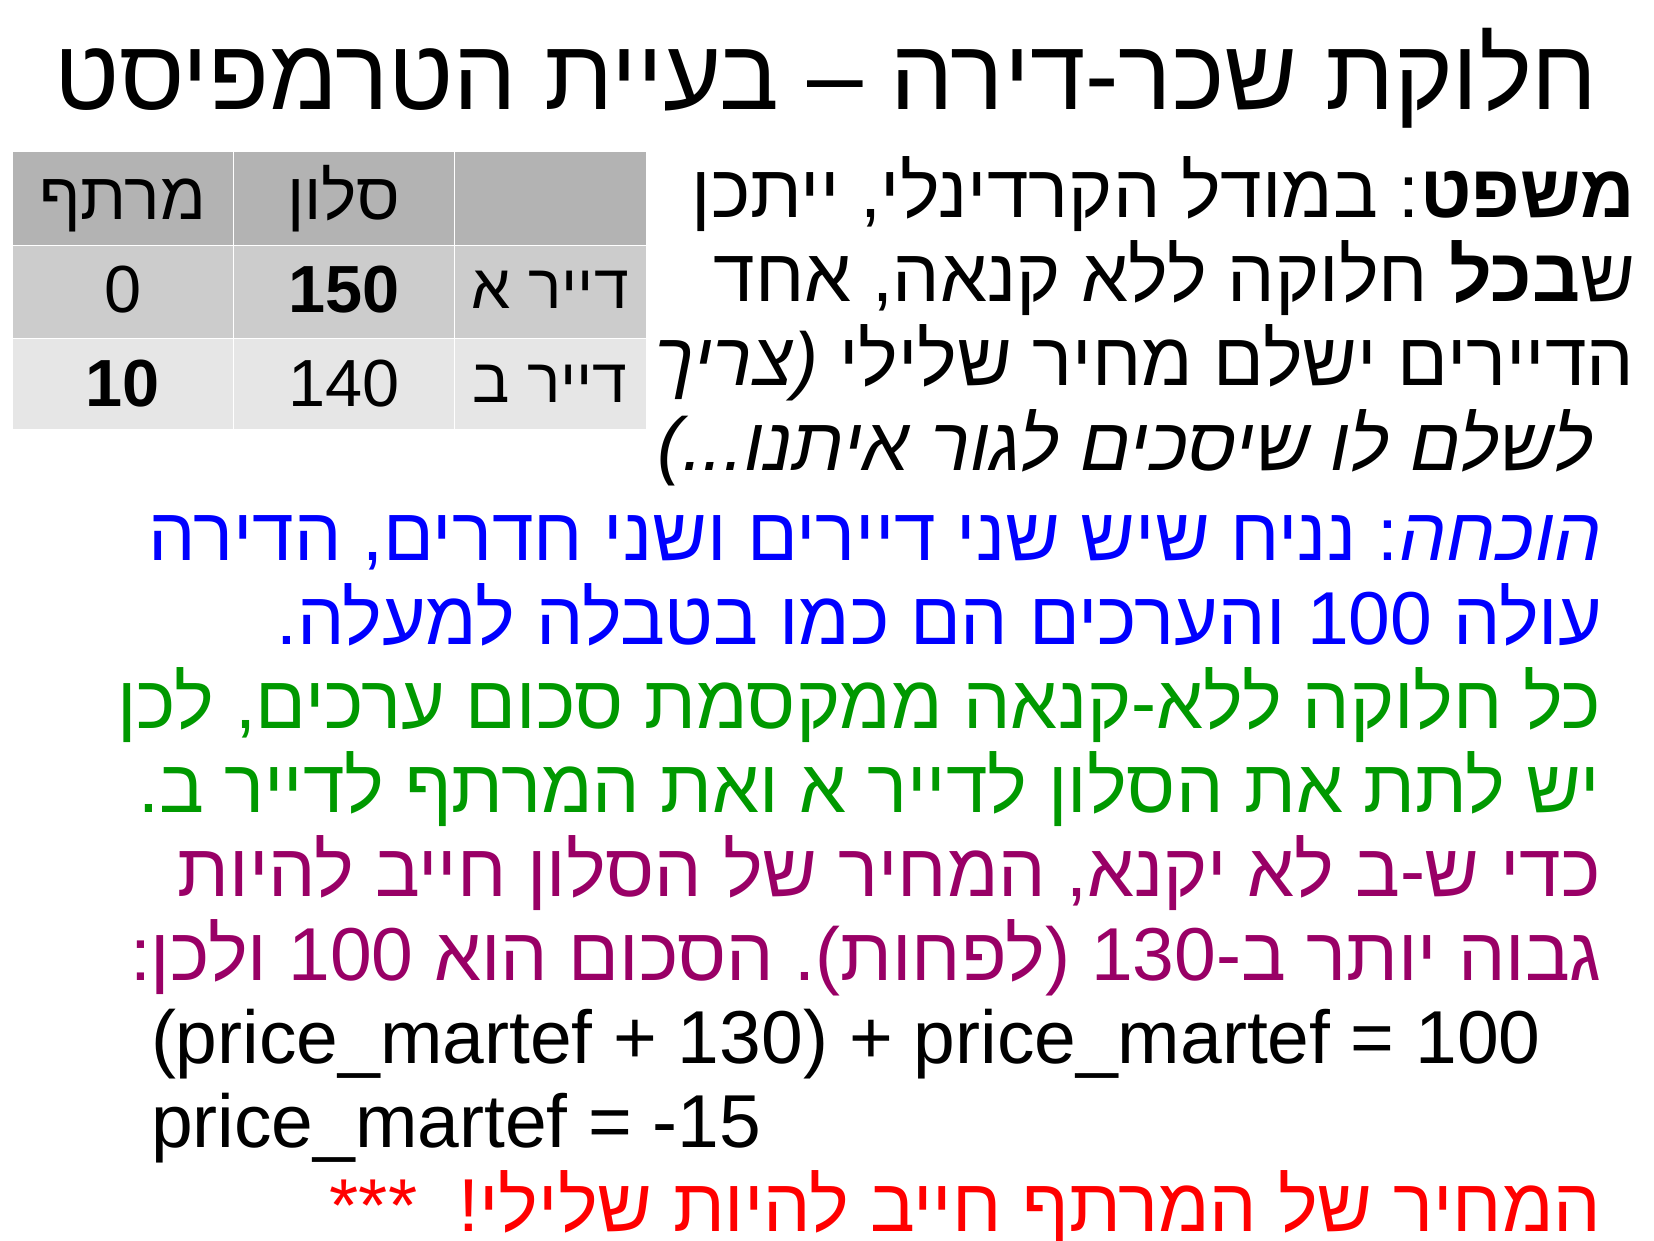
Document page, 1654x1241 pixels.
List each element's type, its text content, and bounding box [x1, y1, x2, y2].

table_header [455, 152, 646, 245]
table_cell 10 [13, 339, 233, 429]
text_box הוכחה: נניח שיש שני דיירים ושני חדרים, הדירה עולה 100 והערכים הם כמו בטבלה למעלה. כל חלוקה ללא-קנאה ממקסמת סכום ערכים, לכן יש לתת את הסלון לדייר א ואת המרתף לדייר ב. כדי ש-ב לא יקנא, המחיר של הסלון חייב להיות גבוה יותר ב-130 (לפחות). הסכום הוא 100 ולכן: (price_martef + 130) + price_martef = 100 price_martef = -15 המחיר של המרתף חייב להיות שלילי! *** [11, 484, 1617, 1241]
list משפט: במודל הקרדינלי, ייתכן שבכל חלוקה ללא קנאה, אחד הדיירים ישלם מחיר שלילי (צריך לשלם לו שיסכים לגור איתנו...) [645, 150, 1636, 511]
table_header סלון [234, 152, 454, 245]
title חלוקת שכר-דירה – בעיית הטרמפיסט [0, 0, 1654, 151]
table_cell 150 [234, 246, 454, 338]
table_cell דייר א [455, 246, 646, 338]
table_cell דייר ב [455, 339, 646, 429]
table_cell 140 [234, 339, 454, 429]
table_header מרתף [13, 152, 233, 245]
table_cell 0 [13, 246, 233, 338]
